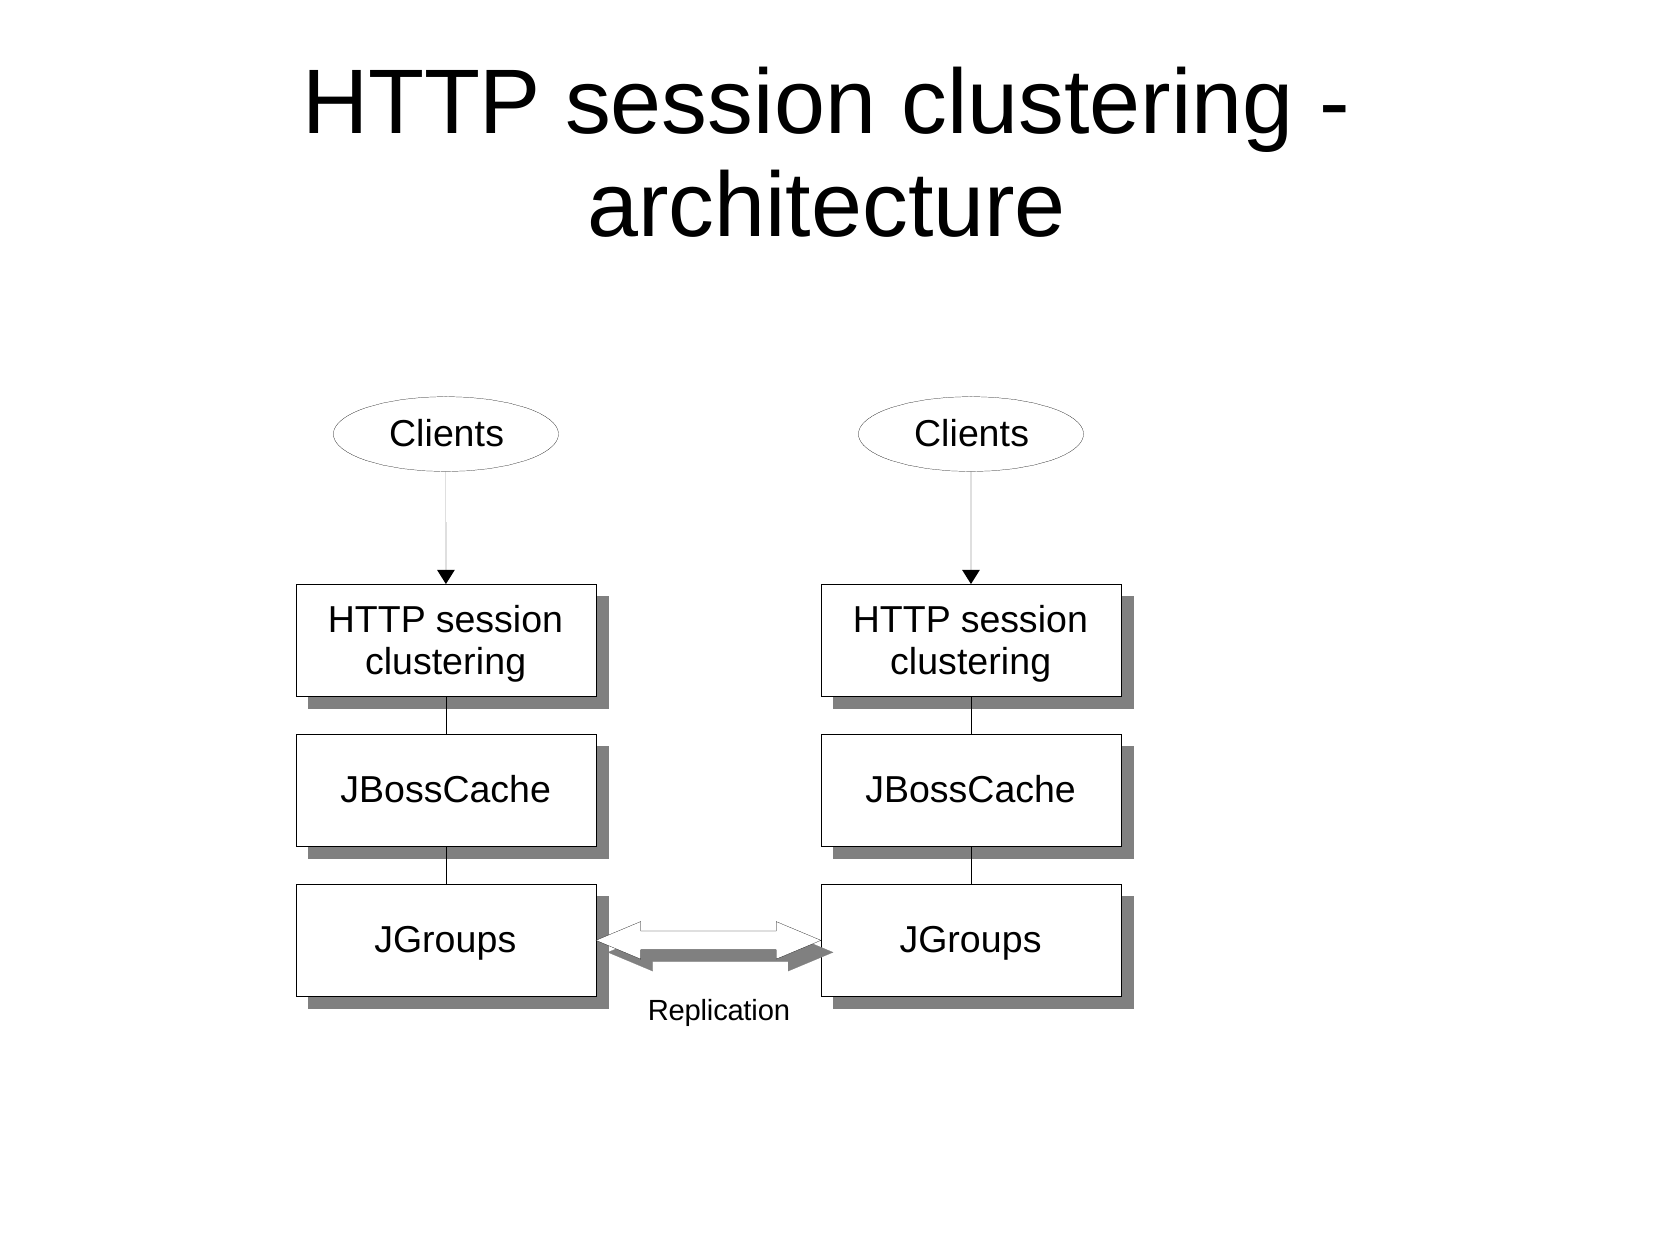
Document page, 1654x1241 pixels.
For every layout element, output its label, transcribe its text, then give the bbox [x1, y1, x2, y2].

chart [86, 300, 1576, 1119]
title HTTP session clustering - architecture [82, 49, 1571, 257]
